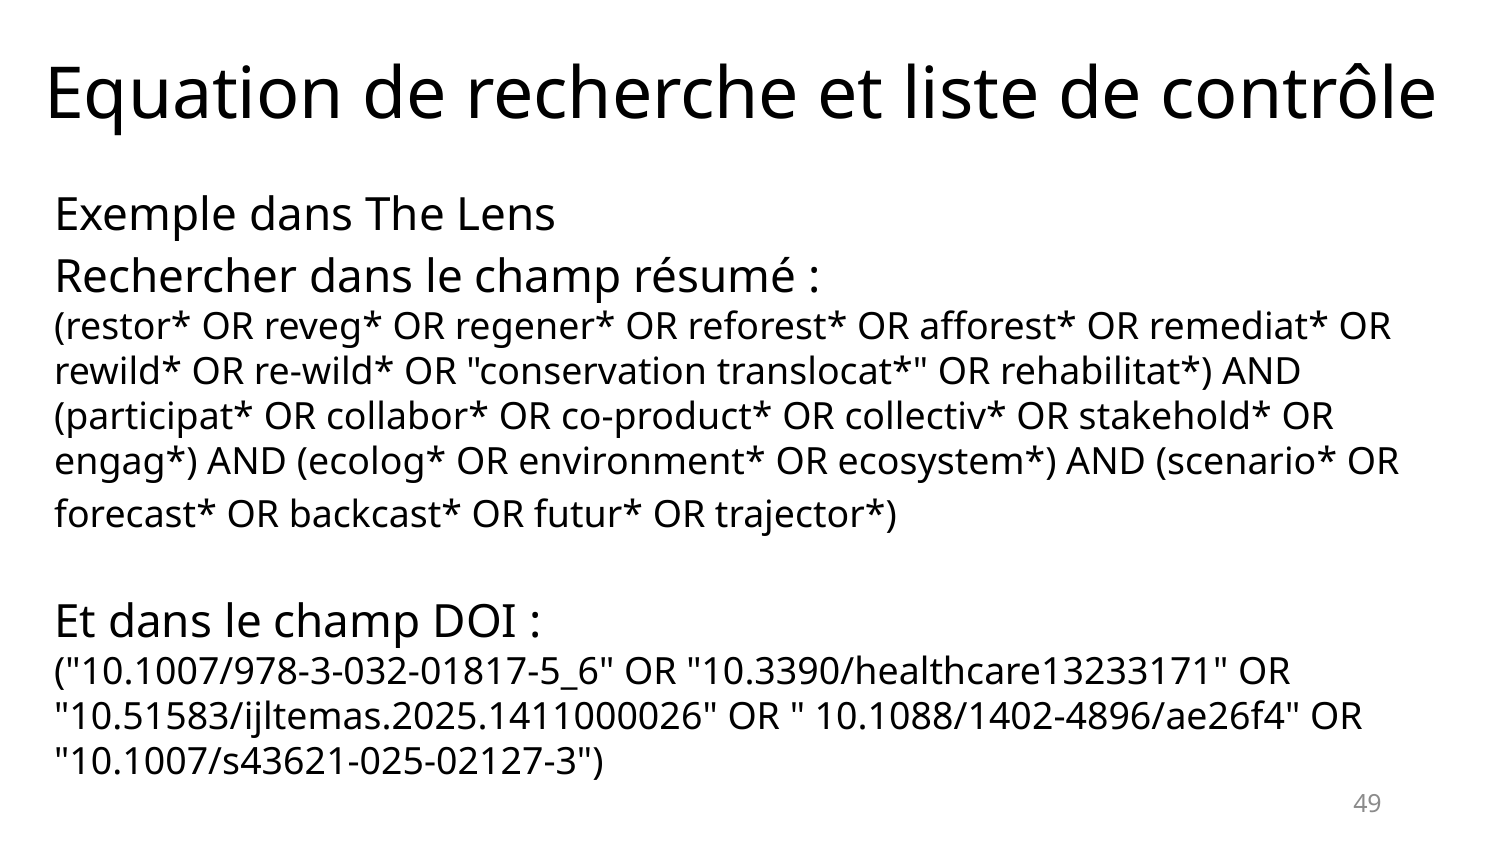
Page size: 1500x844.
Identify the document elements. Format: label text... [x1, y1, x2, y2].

title Equation de recherche et liste de contrôle [29, 14, 1500, 178]
text_box Exemple dans The Lens Rechercher dans le champ résumé : (restor* OR reveg* OR regener* OR reforest* OR afforest* OR remediat* OR rewild* OR re-wild* OR "conservation translocat*" OR rehabilitat*) AND (participat* OR collabor* OR co-product* OR collectiv* OR stakehold* OR engag*) AND (ecolog* OR environment* OR ecosystem*) AND (scenario* OR forecast* OR backcast* OR futur* OR trajector*) Et dans le champ DOI : ("10.1007/978-3-032-01817-5_6" OR "10.3390/healthcare13233171" OR "10.51583/ijltemas.2025.1411000026" OR " 10.1088/1402-4896/ae26f4" OR "10.1007/s43621-025-02127-3") [39, 177, 1447, 844]
